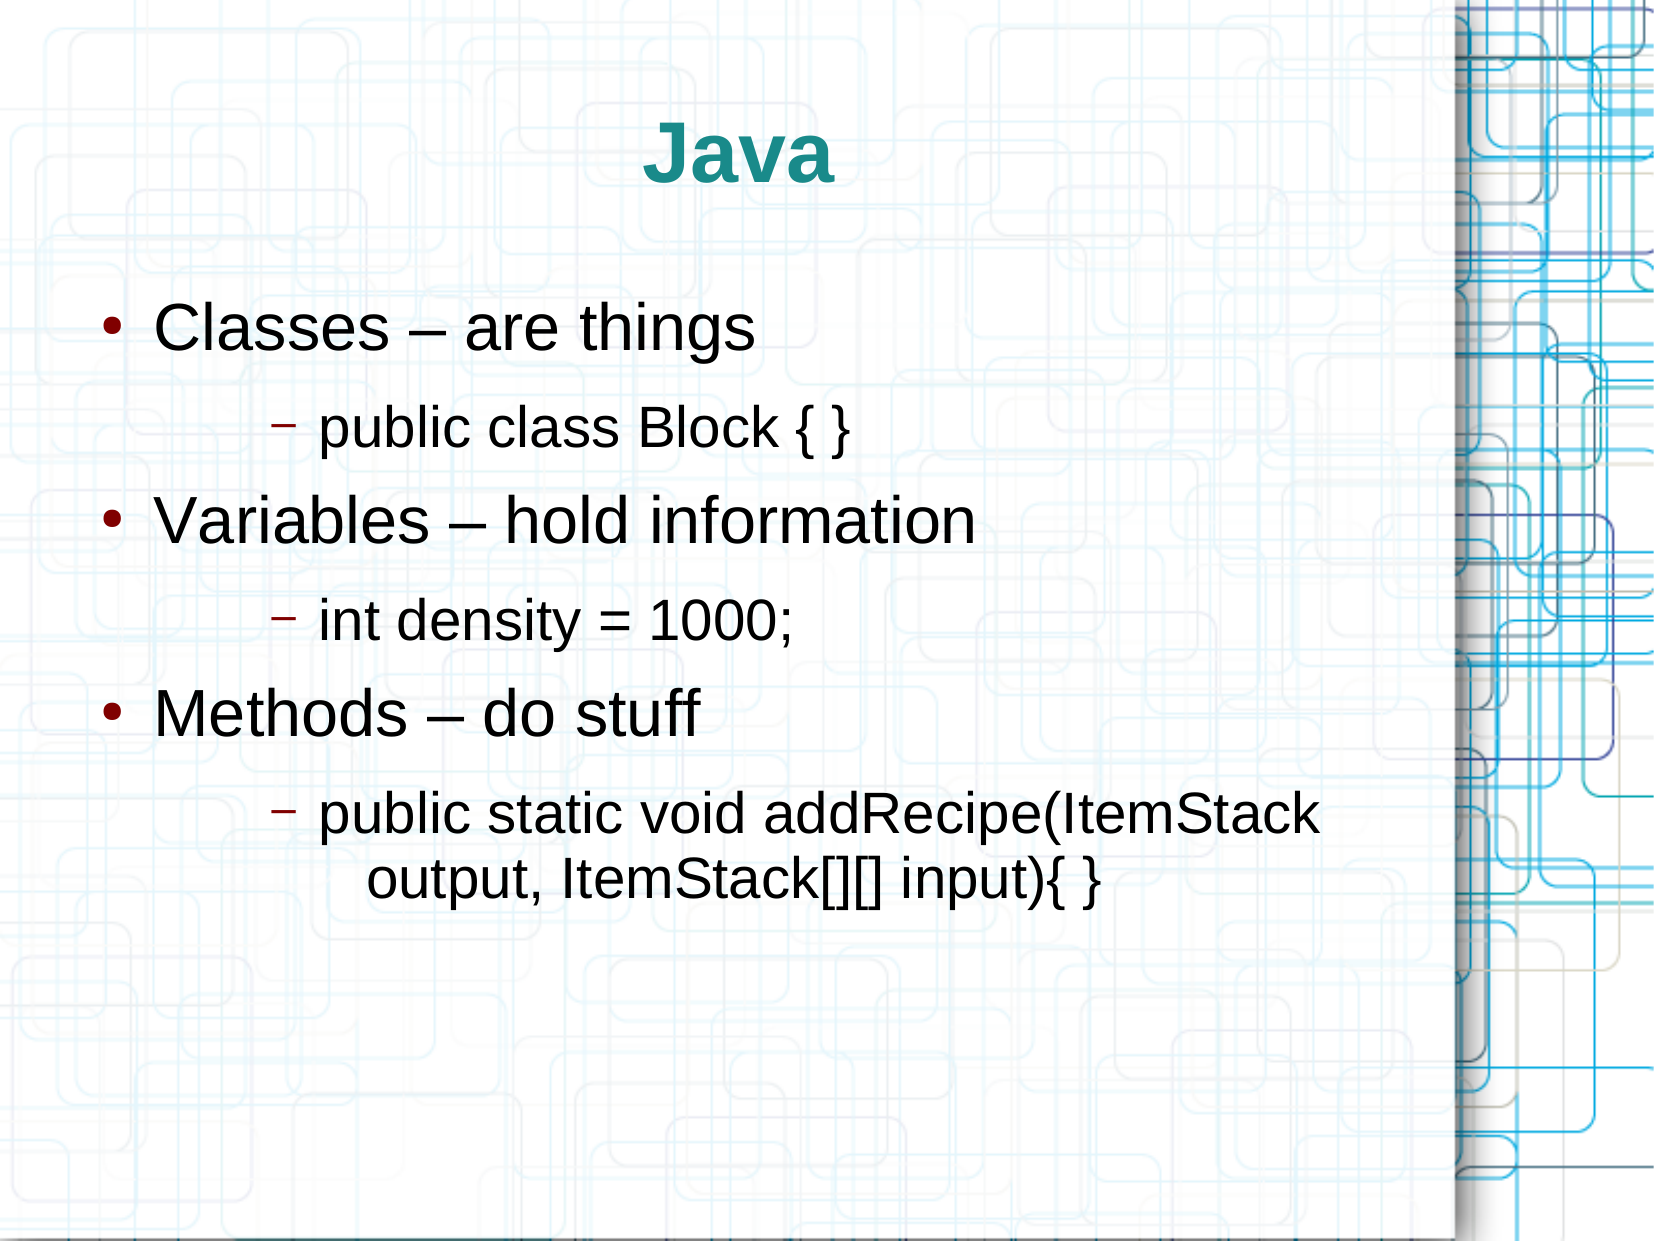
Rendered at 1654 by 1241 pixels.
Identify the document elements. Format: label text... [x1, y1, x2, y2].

list Classes – are things public class Block { } Variables – hold information int density = 1000; Methods – do stuff public static void addRecipe(ItemStack output, ItemStack[][] input){ } [82, 290, 1418, 1010]
title Java [59, 49, 1418, 257]
picture [0, 0, 1654, 1241]
